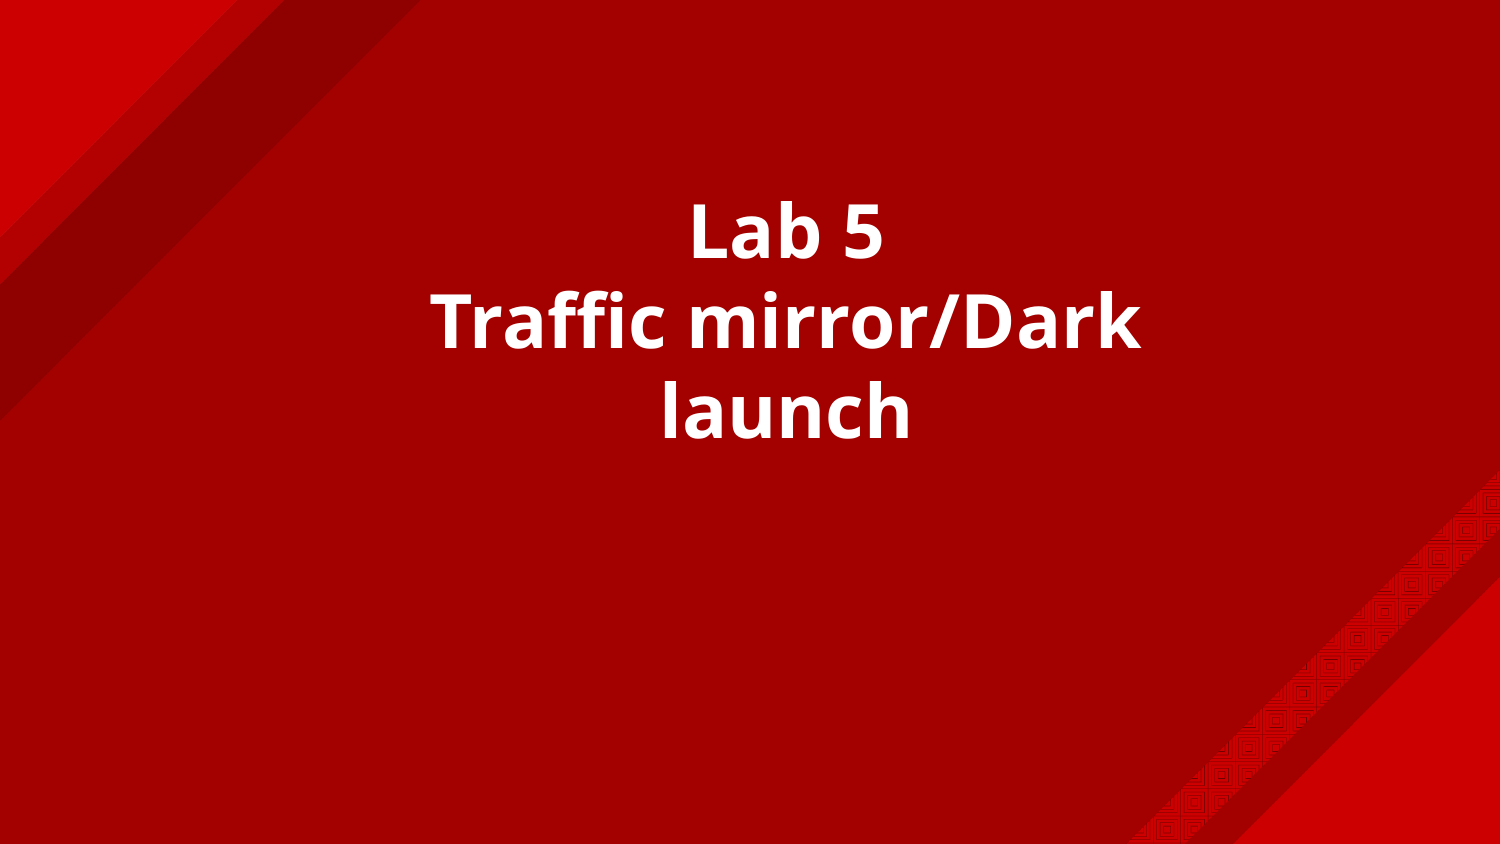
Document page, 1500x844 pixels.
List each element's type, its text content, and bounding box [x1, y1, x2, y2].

title Lab 5 Traffic mirror/Dark launch [298, 356, 1274, 469]
picture [0, 0, 1500, 844]
